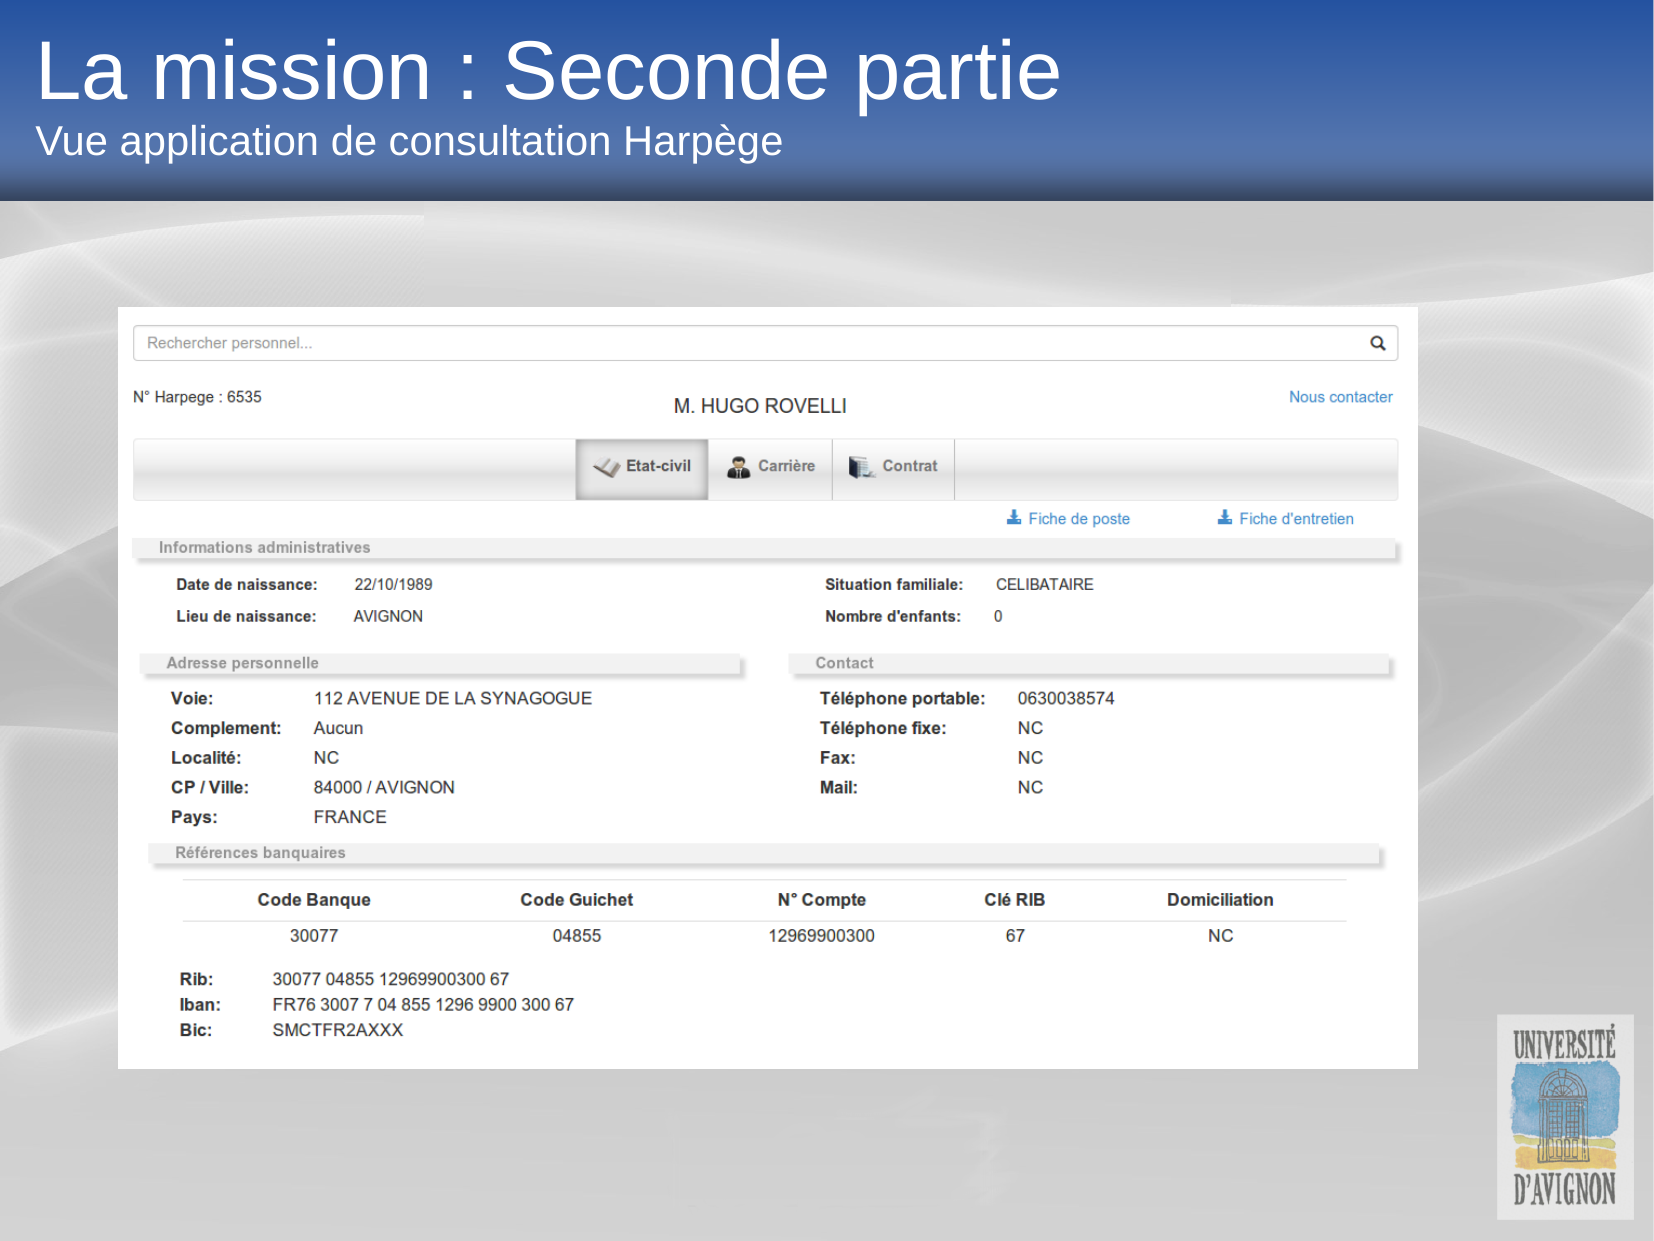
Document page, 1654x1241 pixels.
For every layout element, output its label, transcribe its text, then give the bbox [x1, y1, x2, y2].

title La mission : Seconde partie Vue application de consultation Harpège [35, 0, 1498, 213]
picture [0, 0, 1654, 1241]
